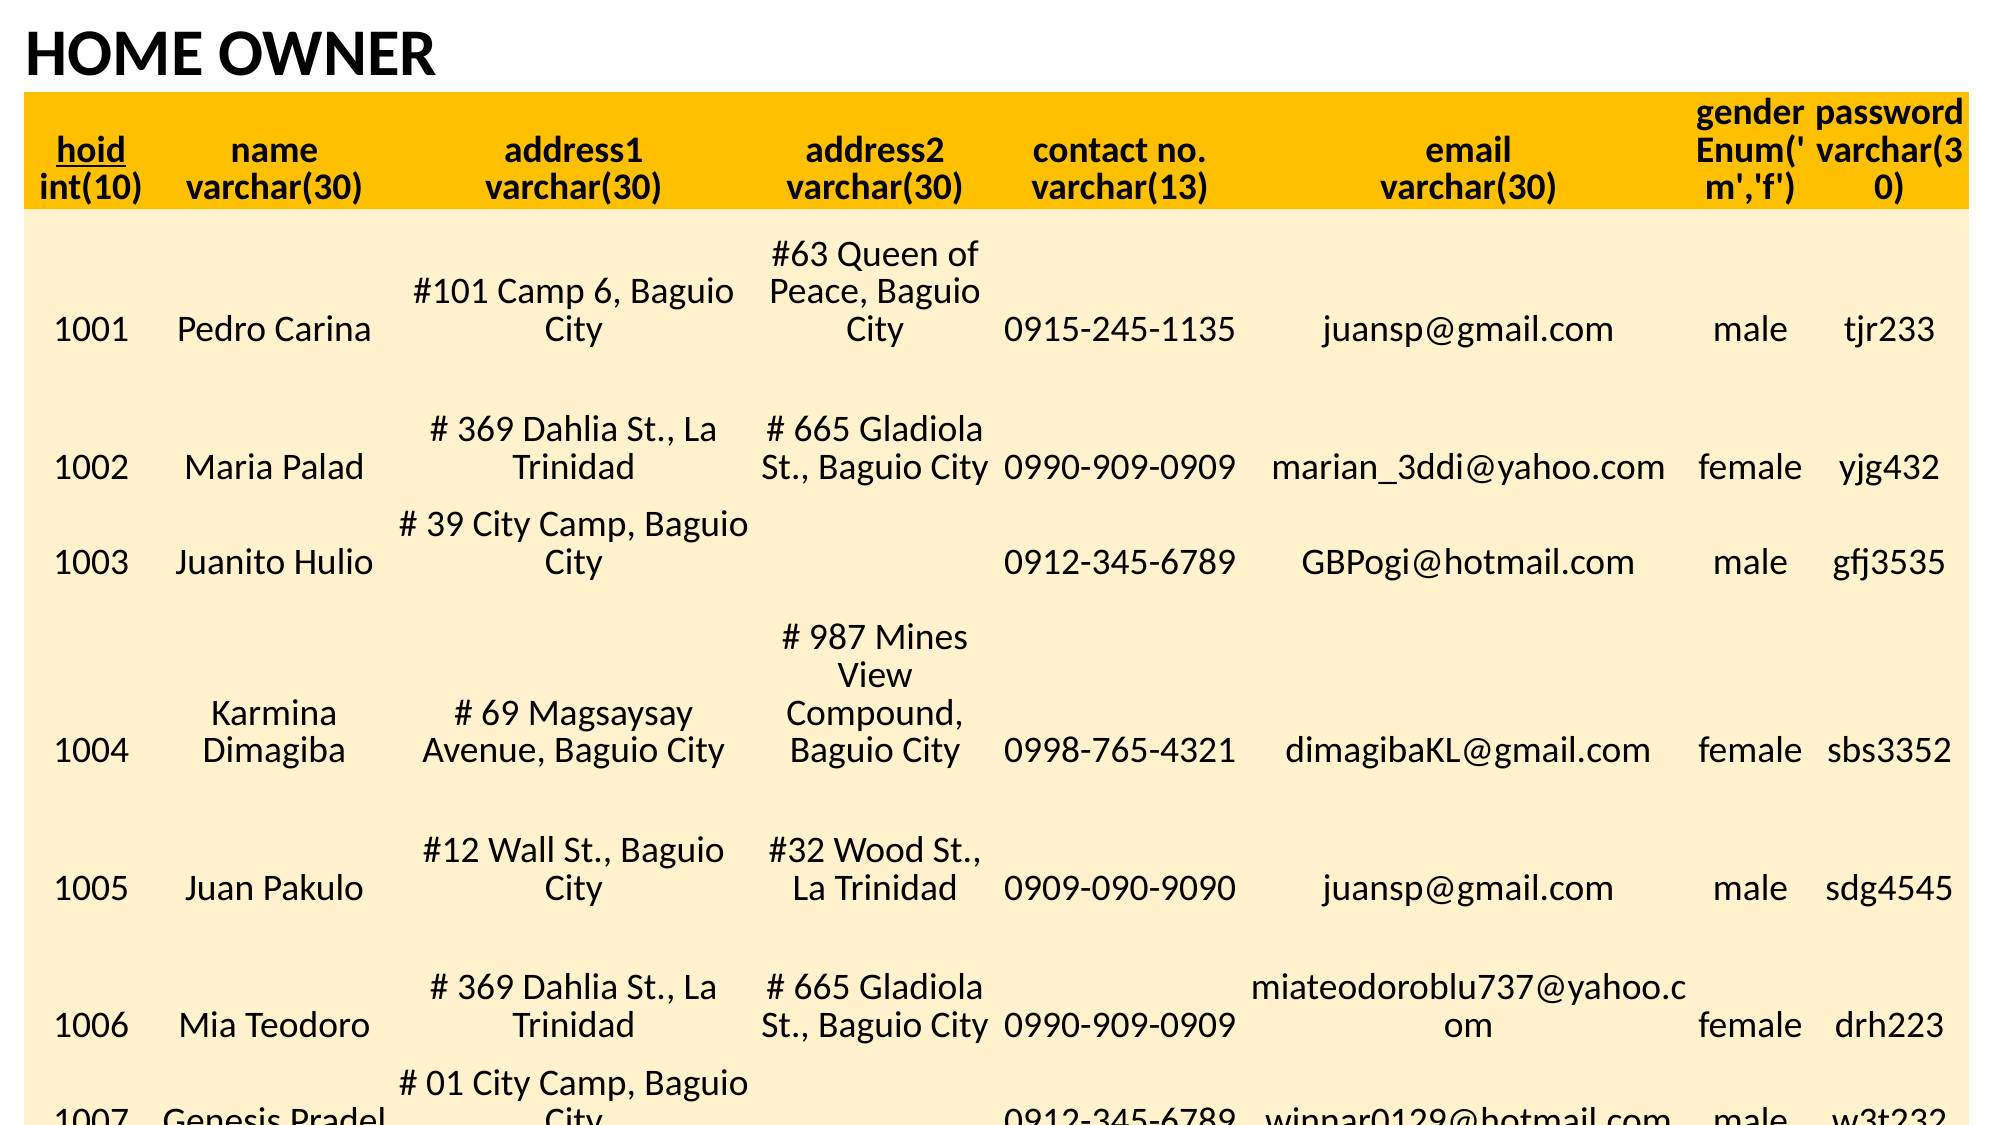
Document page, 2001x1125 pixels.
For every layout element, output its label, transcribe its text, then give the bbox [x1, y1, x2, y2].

table_cell Karmina Dimagiba [158, 584, 391, 772]
table_cell sbs3352 [1810, 584, 1969, 772]
table_cell address2 varchar(30) [757, 92, 994, 209]
table_cell 1004 [24, 584, 158, 772]
table_cell 0990-909-0909 [994, 351, 1246, 489]
table_cell password varchar(30) [1810, 92, 1969, 209]
table_cell #32 Wood St., La Trinidad [757, 772, 994, 910]
table_cell female [1691, 351, 1810, 489]
table_cell hoid int(10) [24, 92, 158, 209]
table_cell female [1691, 910, 1810, 1047]
table_cell male [1691, 209, 1810, 351]
table_cell dimagibaKL@gmail.com [1246, 584, 1691, 772]
table_cell male [1691, 772, 1810, 910]
table_cell #63 Queen of Peace, Baguio City [757, 209, 994, 351]
table_cell female [1691, 584, 1810, 772]
table_cell 1005 [24, 772, 158, 910]
table_cell #12 Wall St., Baguio City [391, 772, 757, 910]
table_cell # 665 Gladiola St., Baguio City [757, 910, 994, 1047]
table_cell [757, 489, 994, 584]
table_cell # 665 Gladiola St., Baguio City [757, 351, 994, 489]
table_cell address1 varchar(30) [391, 92, 757, 209]
table_cell # 987 Mines View Compound, Baguio City [757, 584, 994, 772]
table_cell marian_3ddi@yahoo.com [1246, 351, 1691, 489]
table_cell 0912-345-6789 [994, 1047, 1246, 1125]
table_cell contact no. varchar(13) [994, 92, 1246, 209]
table_cell Mia Teodoro [158, 910, 391, 1047]
table_cell 1002 [24, 351, 158, 489]
table_cell w3t232 [1810, 1047, 1969, 1125]
table_cell winnar0129@hotmail.com [1246, 1047, 1691, 1125]
table_cell 0909-090-9090 [994, 772, 1246, 910]
table_cell 0915-245-1135 [994, 209, 1246, 351]
table_cell GBPogi@hotmail.com [1246, 489, 1691, 584]
table_cell 1001 [24, 209, 158, 351]
table_cell #101 Camp 6, Baguio City [391, 209, 757, 351]
table_cell sdg4545 [1810, 772, 1969, 910]
table_cell 1007 [76, 1111, 87, 1125]
table_cell # 369 Dahlia St., La Trinidad [391, 910, 757, 1047]
table_cell gfj3535 [1810, 489, 1969, 584]
table_cell male [1691, 1047, 1810, 1125]
table_cell Genesis Pradel [158, 1047, 391, 1125]
table_cell 0990-909-0909 [994, 910, 1246, 1047]
table_cell 1003 [24, 489, 158, 584]
table_cell # 01 City Camp, Baguio City [391, 1047, 757, 1125]
table_cell 0998-765-4321 [994, 584, 1246, 772]
table_cell juansp@gmail.com [1246, 209, 1691, 351]
table_cell gender Enum('m','f') [1691, 92, 1810, 209]
table_cell drh223 [1810, 910, 1969, 1047]
table_header HOME OWNER [24, 0, 1969, 92]
table_cell 1006 [24, 910, 158, 1047]
table_cell 1007 [95, 1111, 106, 1125]
table_cell miateodoroblu737@yahoo.com [1246, 910, 1691, 1047]
table_cell Juanito Hulio [158, 489, 391, 584]
table_cell Pedro Carina [158, 209, 391, 351]
table_cell email varchar(30) [1246, 92, 1691, 209]
table_cell # 39 City Camp, Baguio City [391, 489, 757, 584]
table_cell Maria Palad [158, 351, 391, 489]
table_cell # 69 Magsaysay Avenue, Baguio City [391, 584, 757, 772]
table_cell # 369 Dahlia St., La Trinidad [391, 351, 757, 489]
table_cell juansp@gmail.com [1246, 772, 1691, 910]
table_cell name varchar(30) [158, 92, 391, 209]
table_cell Juan Pakulo [158, 772, 391, 910]
table_cell male [1691, 489, 1810, 584]
table_cell tjr233 [1810, 209, 1969, 351]
table_cell 0912-345-6789 [994, 489, 1246, 584]
table_cell yjg432 [1810, 351, 1969, 489]
table_cell 1007 [24, 1047, 158, 1125]
table_cell [757, 1047, 994, 1125]
